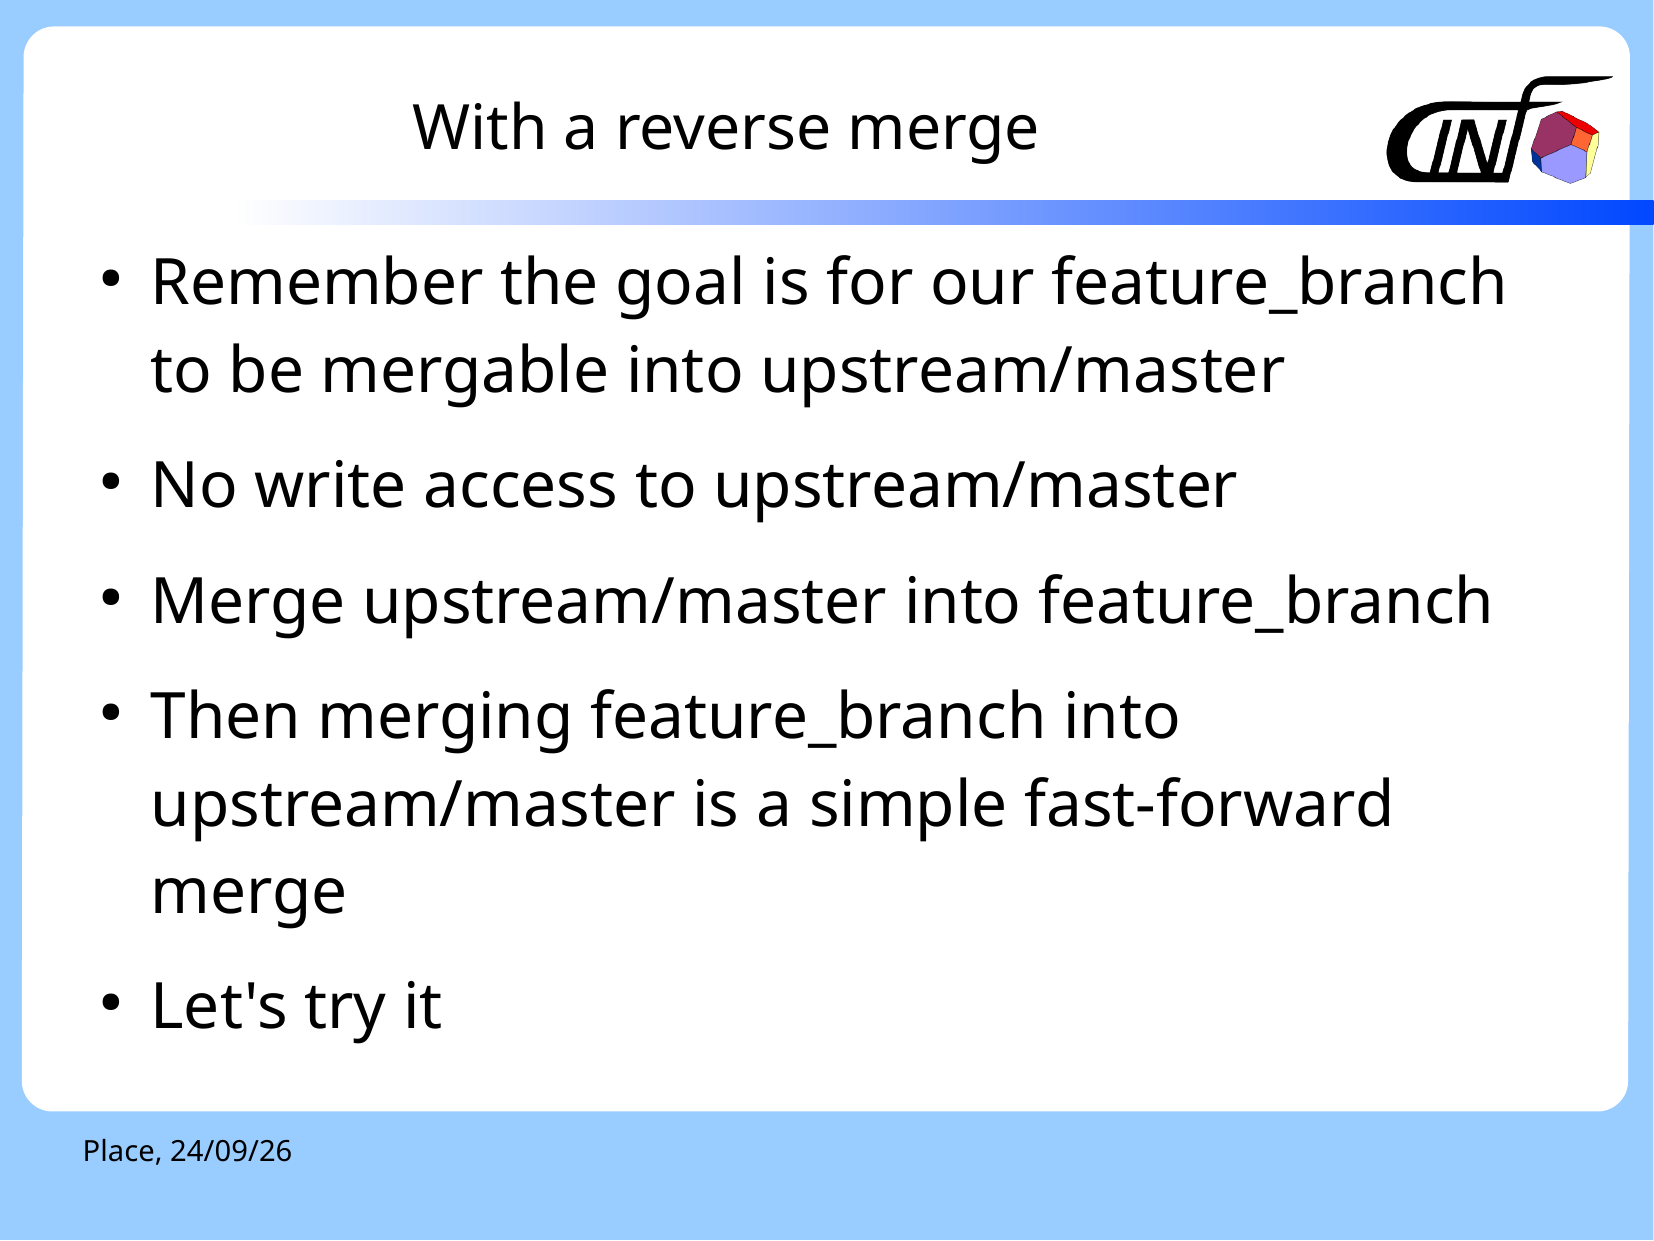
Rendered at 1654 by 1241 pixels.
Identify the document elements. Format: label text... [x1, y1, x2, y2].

list Remember the goal is for our feature_branch to be mergable into upstream/master No write access to upstream/master Merge upstream/master into feature_branch Then merging feature_branch into upstream/master is a simple fast-forward merge Let's try it [82, 236, 1571, 1055]
title With a reverse merge [82, 49, 1371, 201]
picture [1386, 76, 1613, 184]
